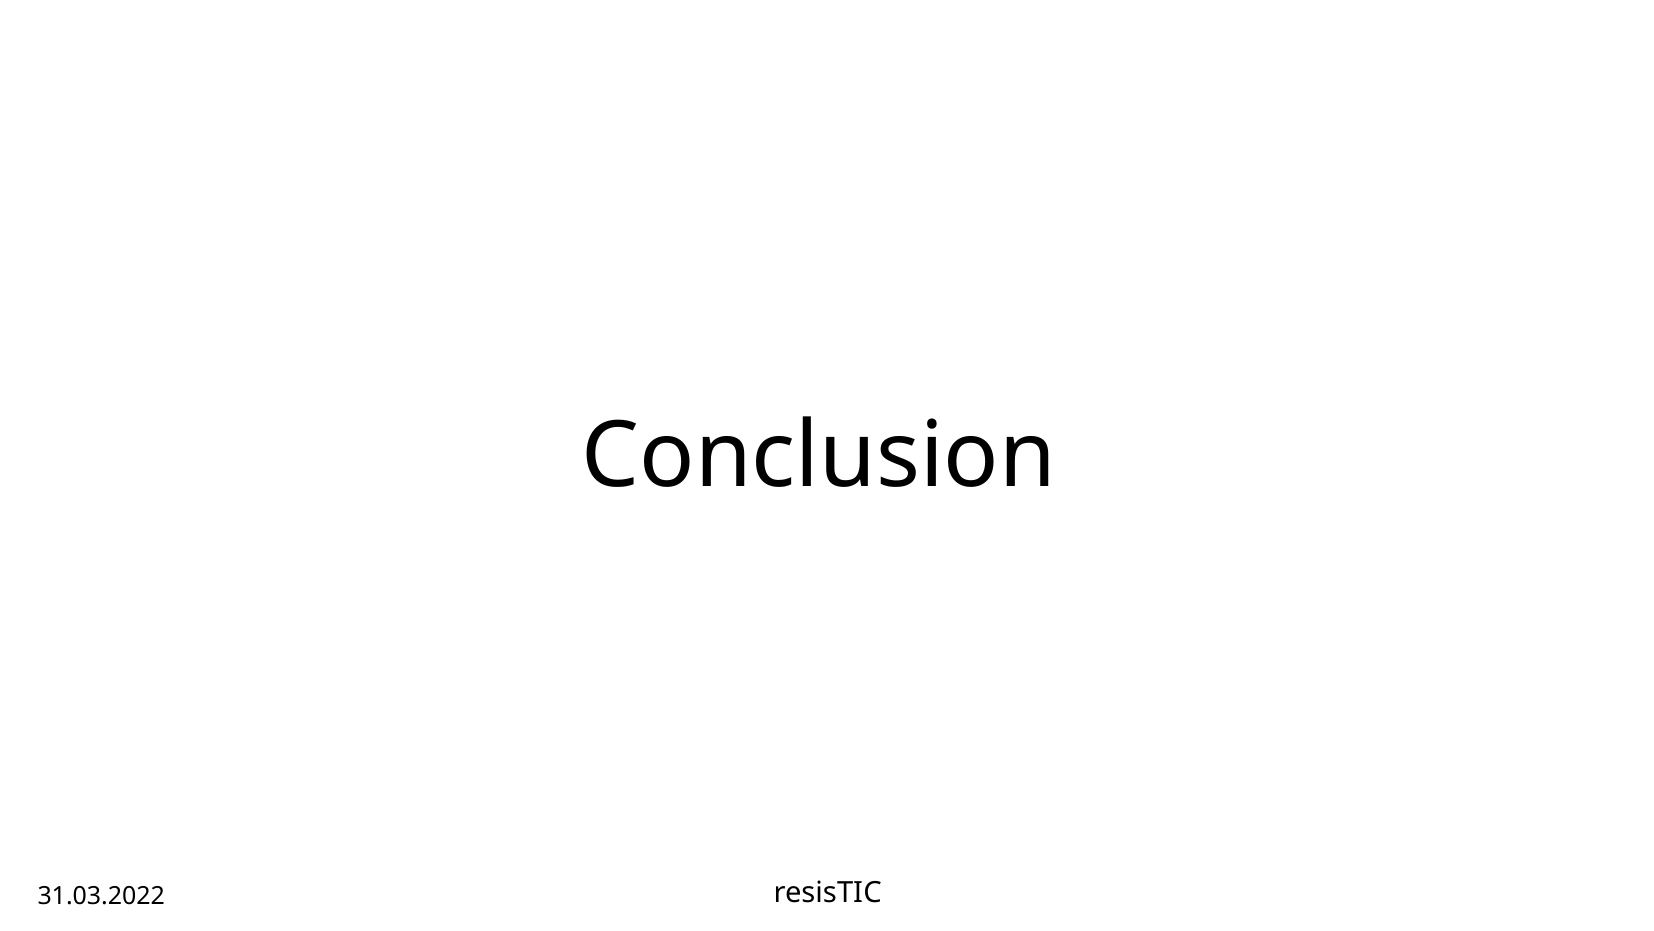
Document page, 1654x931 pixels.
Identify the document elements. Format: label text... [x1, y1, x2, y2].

title Conclusion [75, 339, 1564, 563]
